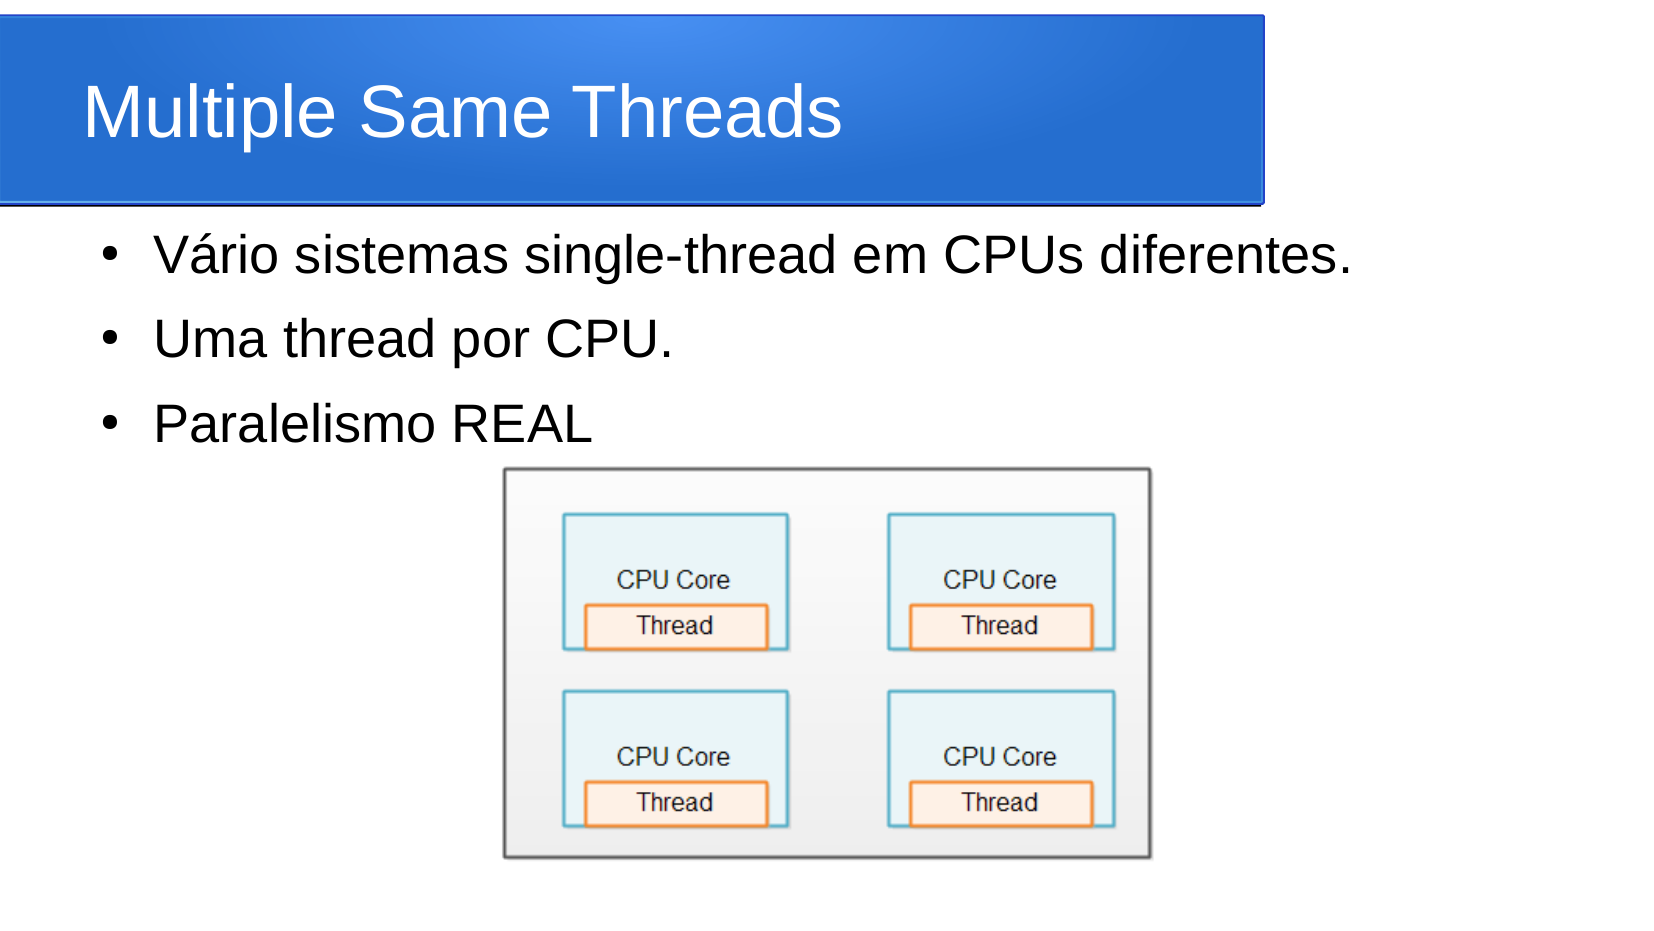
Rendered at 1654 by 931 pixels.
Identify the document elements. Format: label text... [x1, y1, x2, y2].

title Multiple Same Threads [82, 35, 1235, 189]
picture [440, 764, 1218, 910]
list Vário sistemas single-thread em CPUs diferentes. Uma thread por CPU. Paralelismo REAL [82, 224, 1571, 764]
